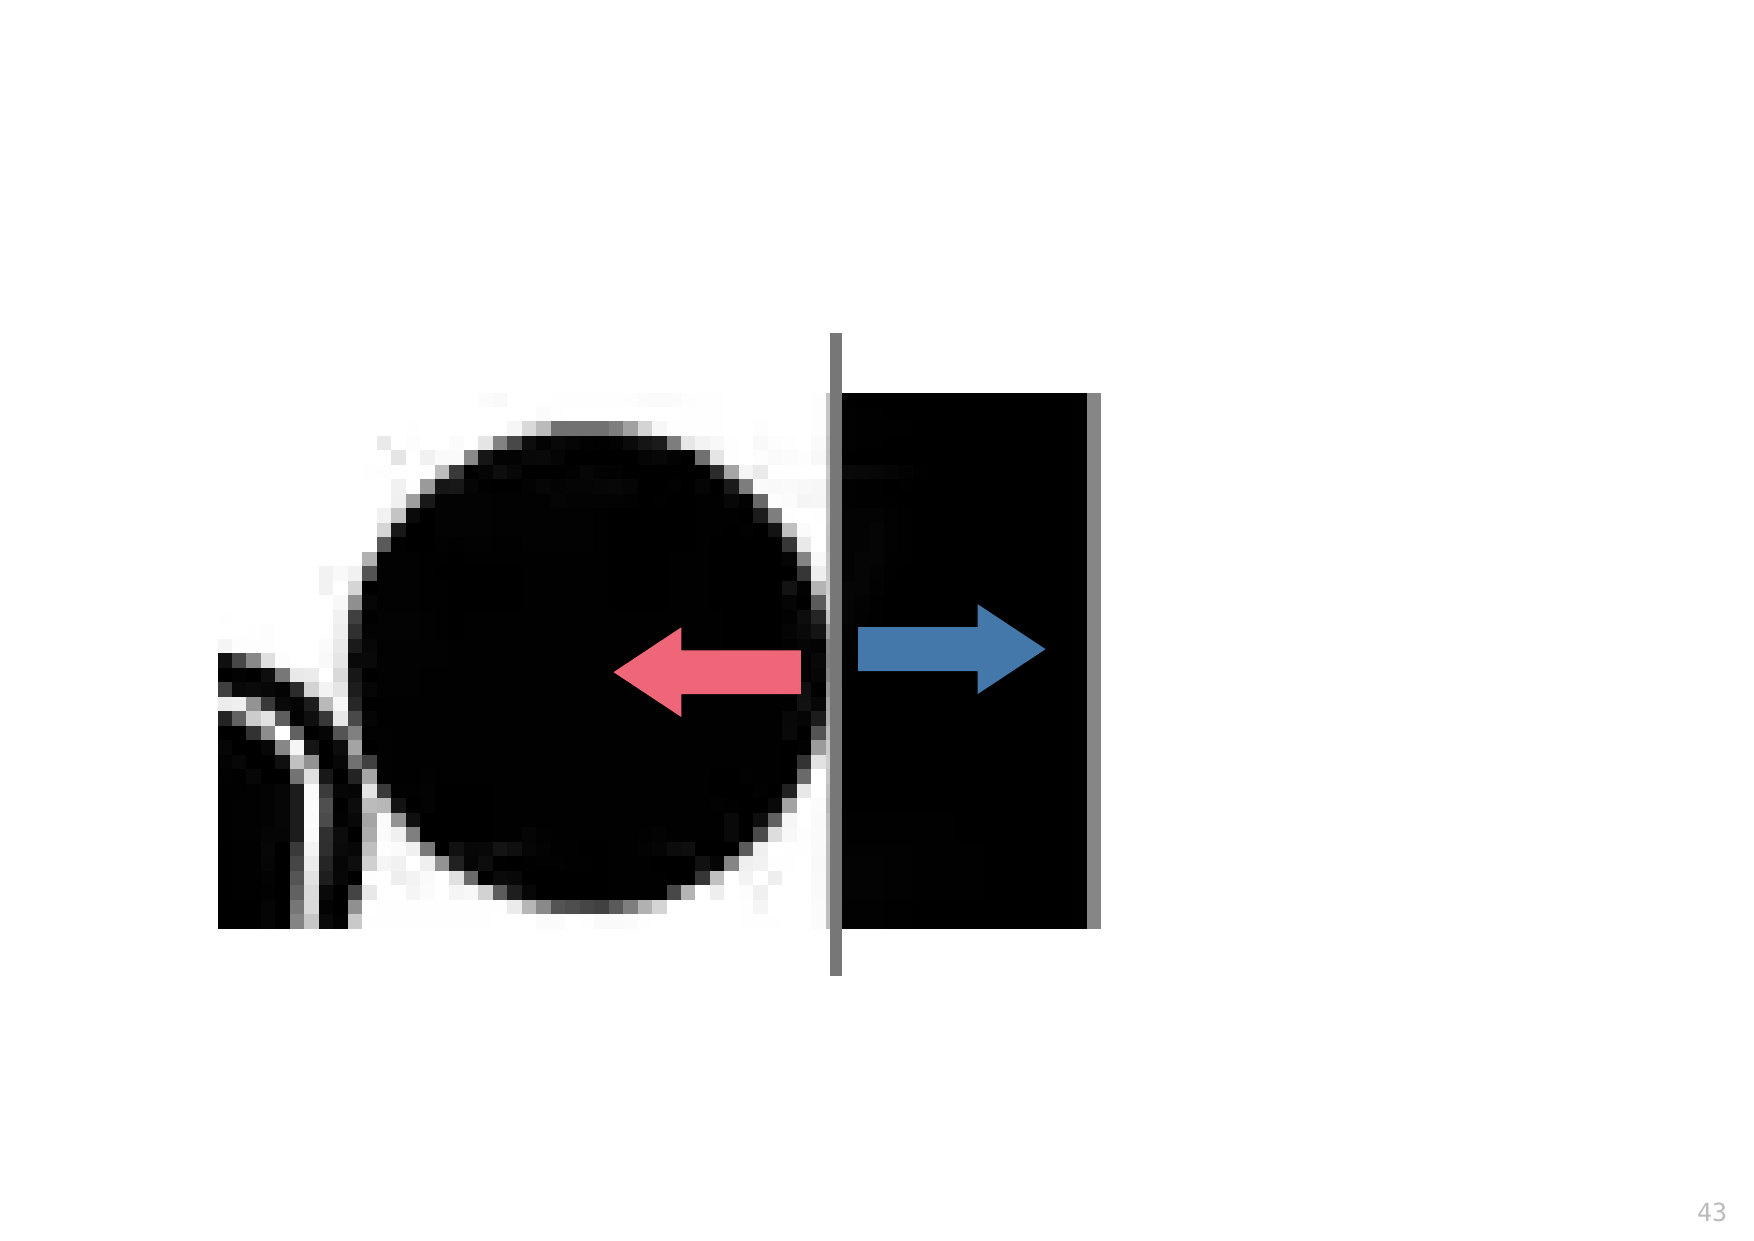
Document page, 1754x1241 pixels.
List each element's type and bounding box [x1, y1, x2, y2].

picture [842, 393, 1116, 929]
text_box [613, 627, 801, 718]
text_box [858, 604, 1046, 695]
picture [218, 393, 830, 929]
